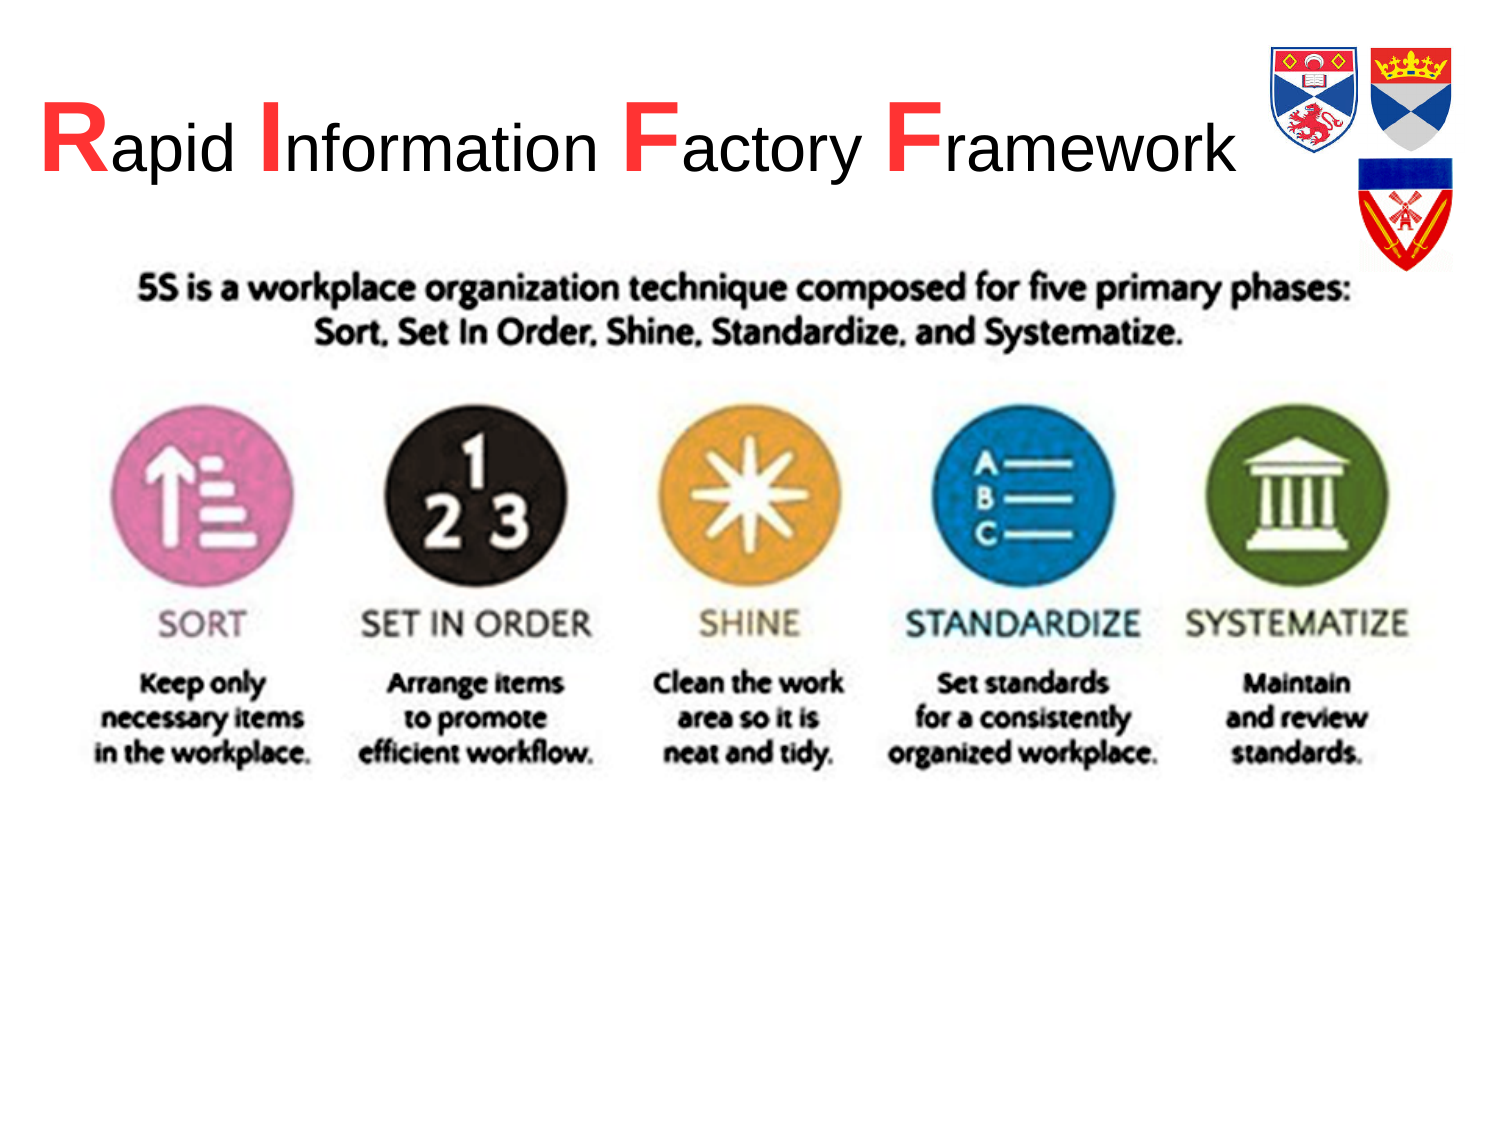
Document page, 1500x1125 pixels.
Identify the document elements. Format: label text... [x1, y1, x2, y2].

picture [69, 158, 1453, 882]
picture [1268, 45, 1465, 154]
text_box Rapid Information Factory Framework [23, 73, 1269, 201]
